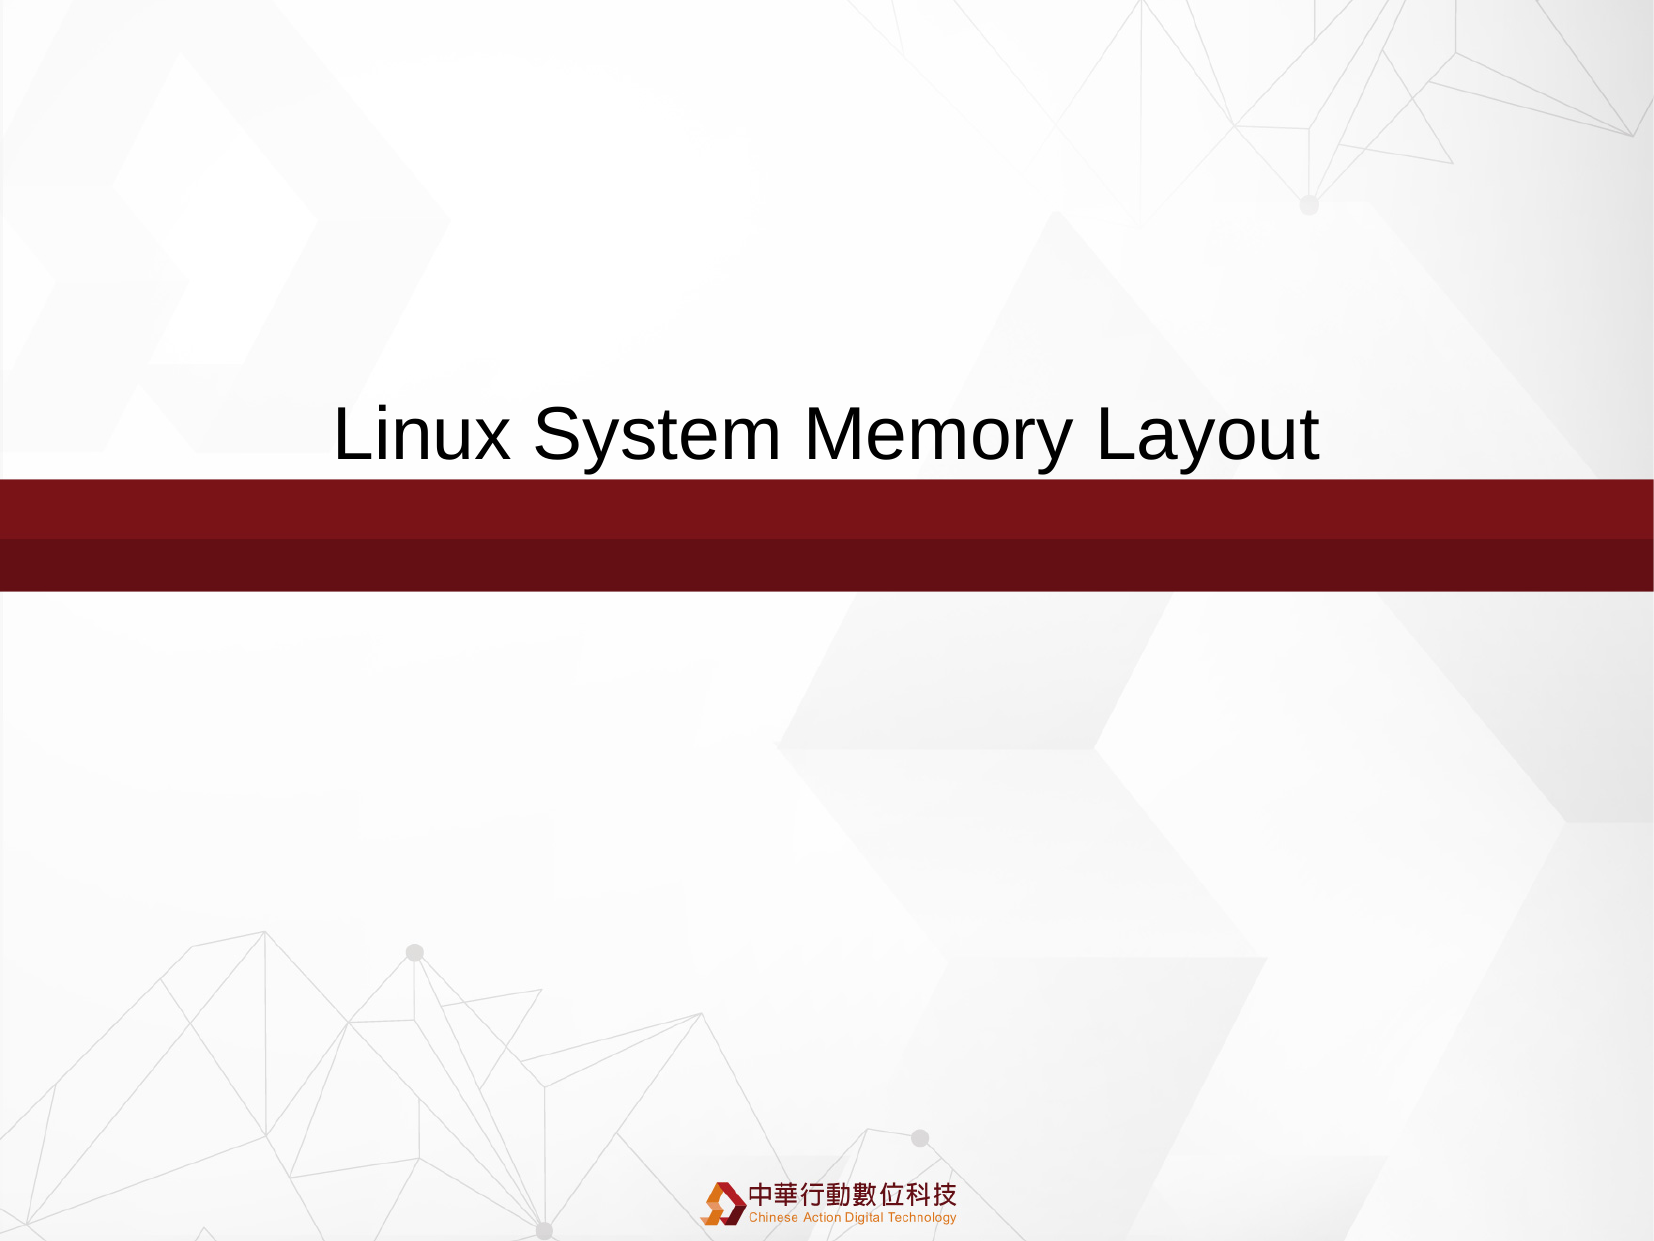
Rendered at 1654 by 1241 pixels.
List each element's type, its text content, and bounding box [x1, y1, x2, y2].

picture [0, 0, 1654, 1241]
title Linux System Memory Layout [82, 330, 1571, 538]
